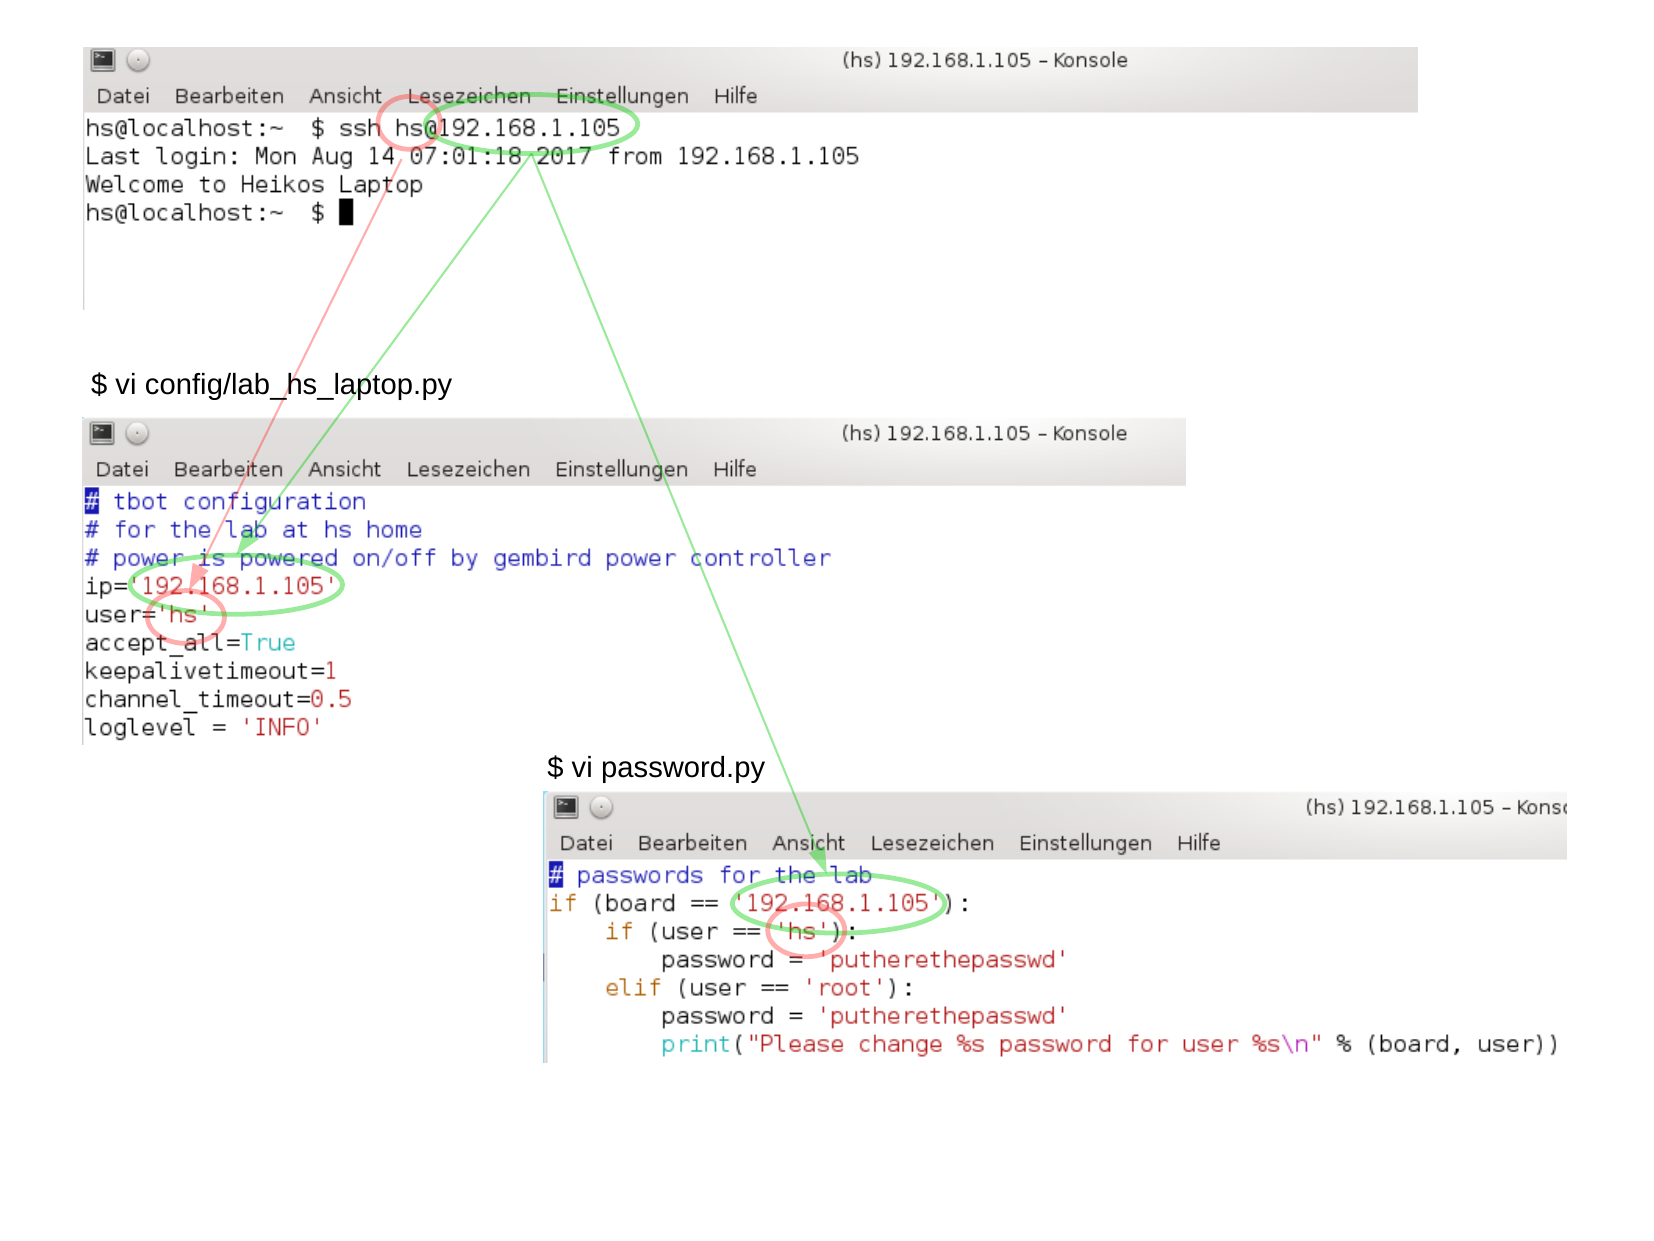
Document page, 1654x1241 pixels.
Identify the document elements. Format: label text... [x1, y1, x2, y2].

picture [440, 97, 635, 151]
text_box $ vi password.py [532, 744, 780, 792]
picture [82, 417, 771, 745]
picture [193, 558, 339, 611]
picture [771, 930, 840, 954]
picture [160, 593, 220, 611]
picture [543, 791, 1567, 1063]
picture [150, 607, 221, 640]
text_box $ vi config/lab_hs_laptop.py [76, 360, 467, 409]
picture [83, 47, 1418, 310]
picture [428, 115, 437, 132]
picture [133, 560, 202, 599]
picture [735, 877, 942, 930]
picture [419, 158, 594, 310]
picture [381, 99, 432, 146]
picture [642, 417, 1186, 745]
picture [772, 907, 842, 930]
picture [210, 417, 335, 553]
